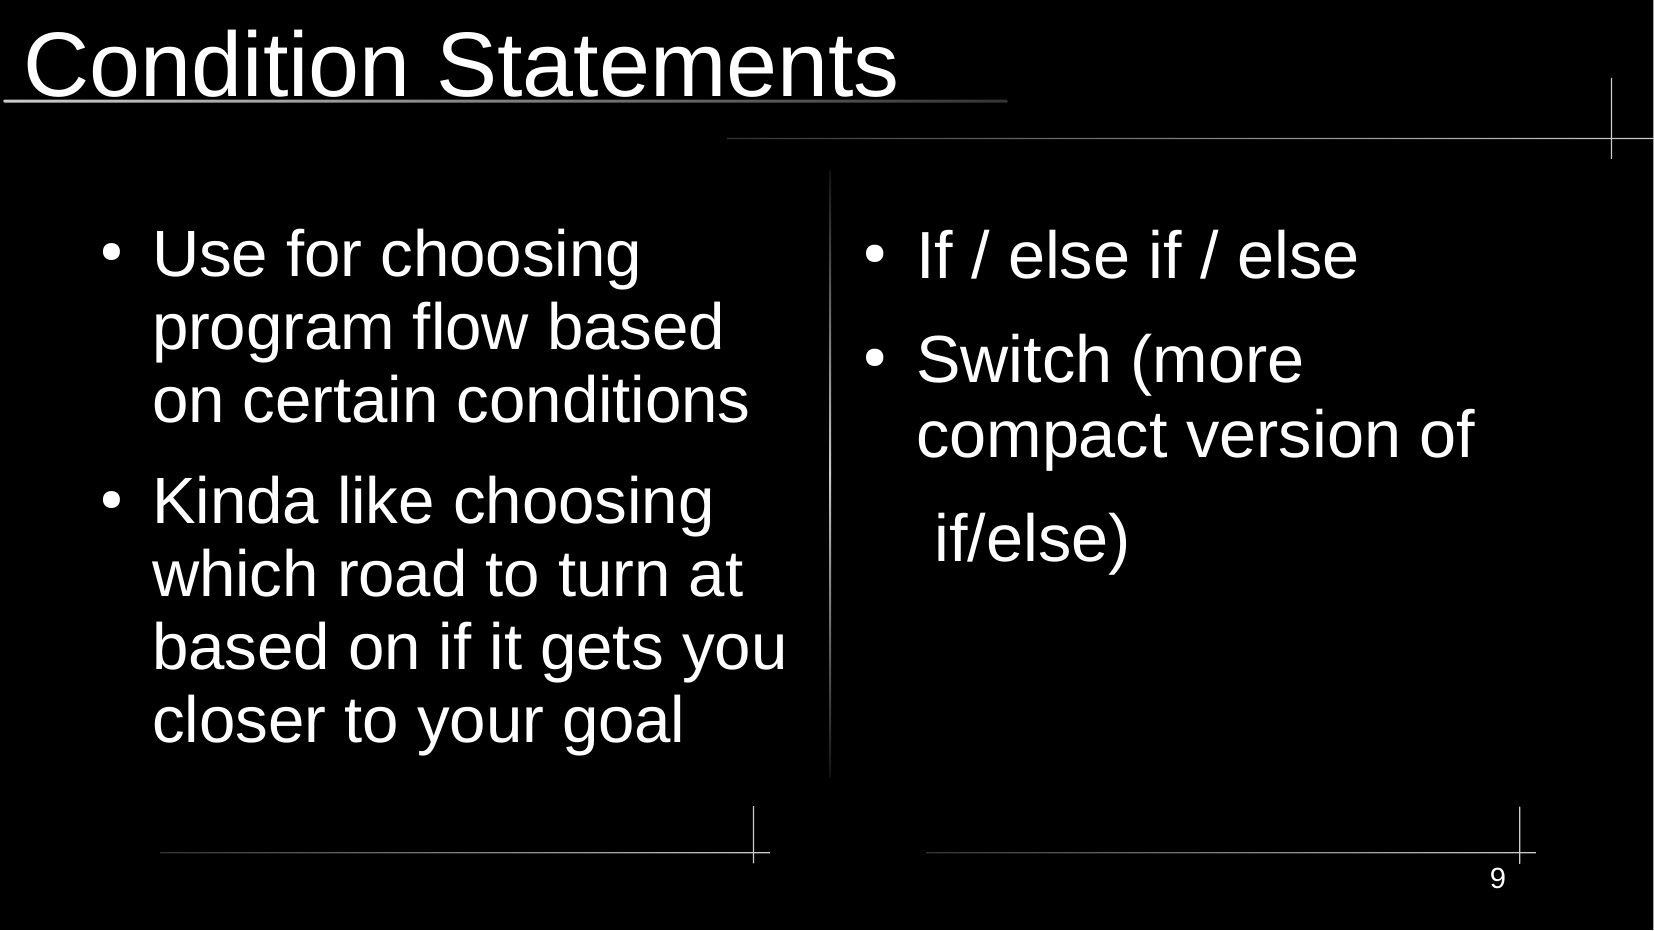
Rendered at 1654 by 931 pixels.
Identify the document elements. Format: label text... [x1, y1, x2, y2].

title Condition Statements [23, 11, 1589, 119]
list If / else if / else Switch (more compact version of if/else) [845, 217, 1572, 758]
list Use for choosing program flow based on certain conditions Kinda like choosing which road to turn at based on if it gets you closer to your goal [82, 217, 809, 758]
